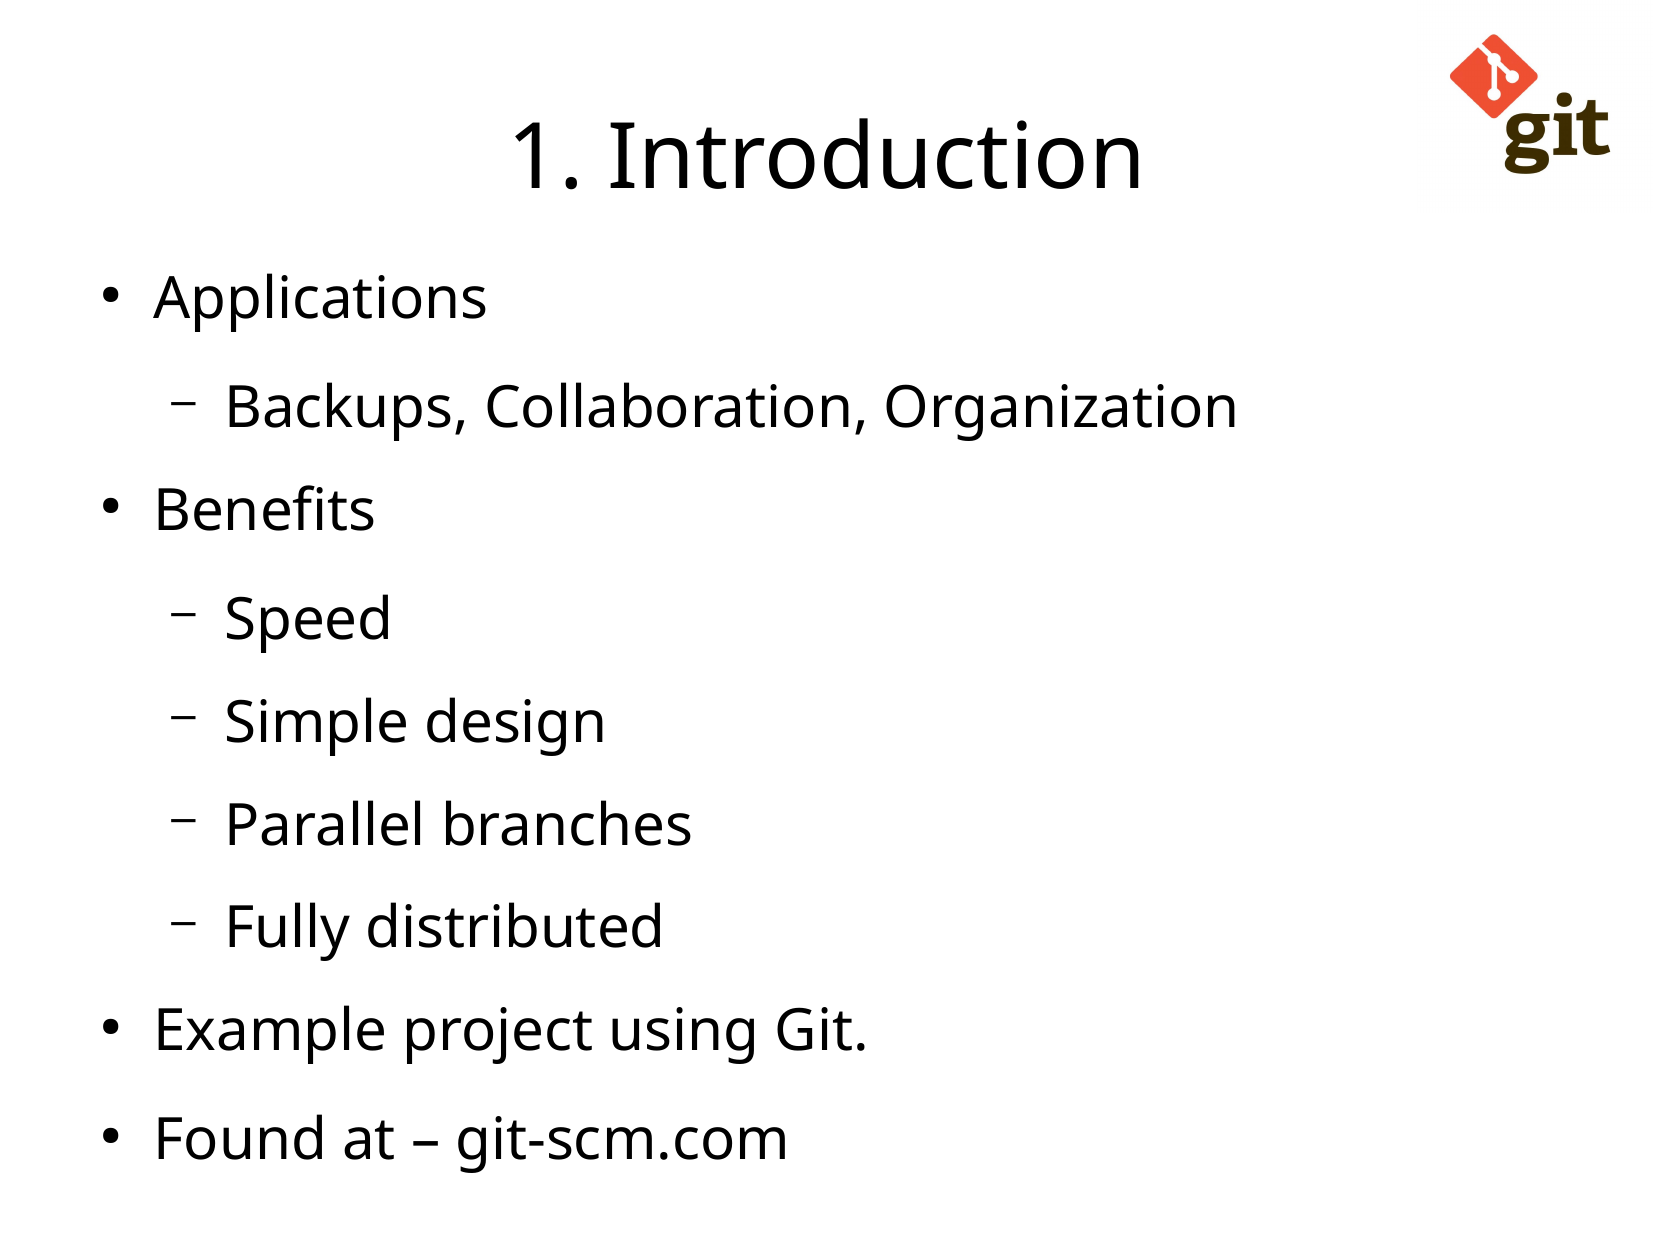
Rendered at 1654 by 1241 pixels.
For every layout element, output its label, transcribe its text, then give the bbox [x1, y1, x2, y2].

title 1. Introduction [82, 49, 1571, 256]
picture [1417, 0, 1654, 213]
list Applications Backups, Collaboration, Organization Benefits Speed Simple design Parallel branches Fully distributed Example project using Git. Found at – git-scm.com [82, 256, 1571, 1182]
